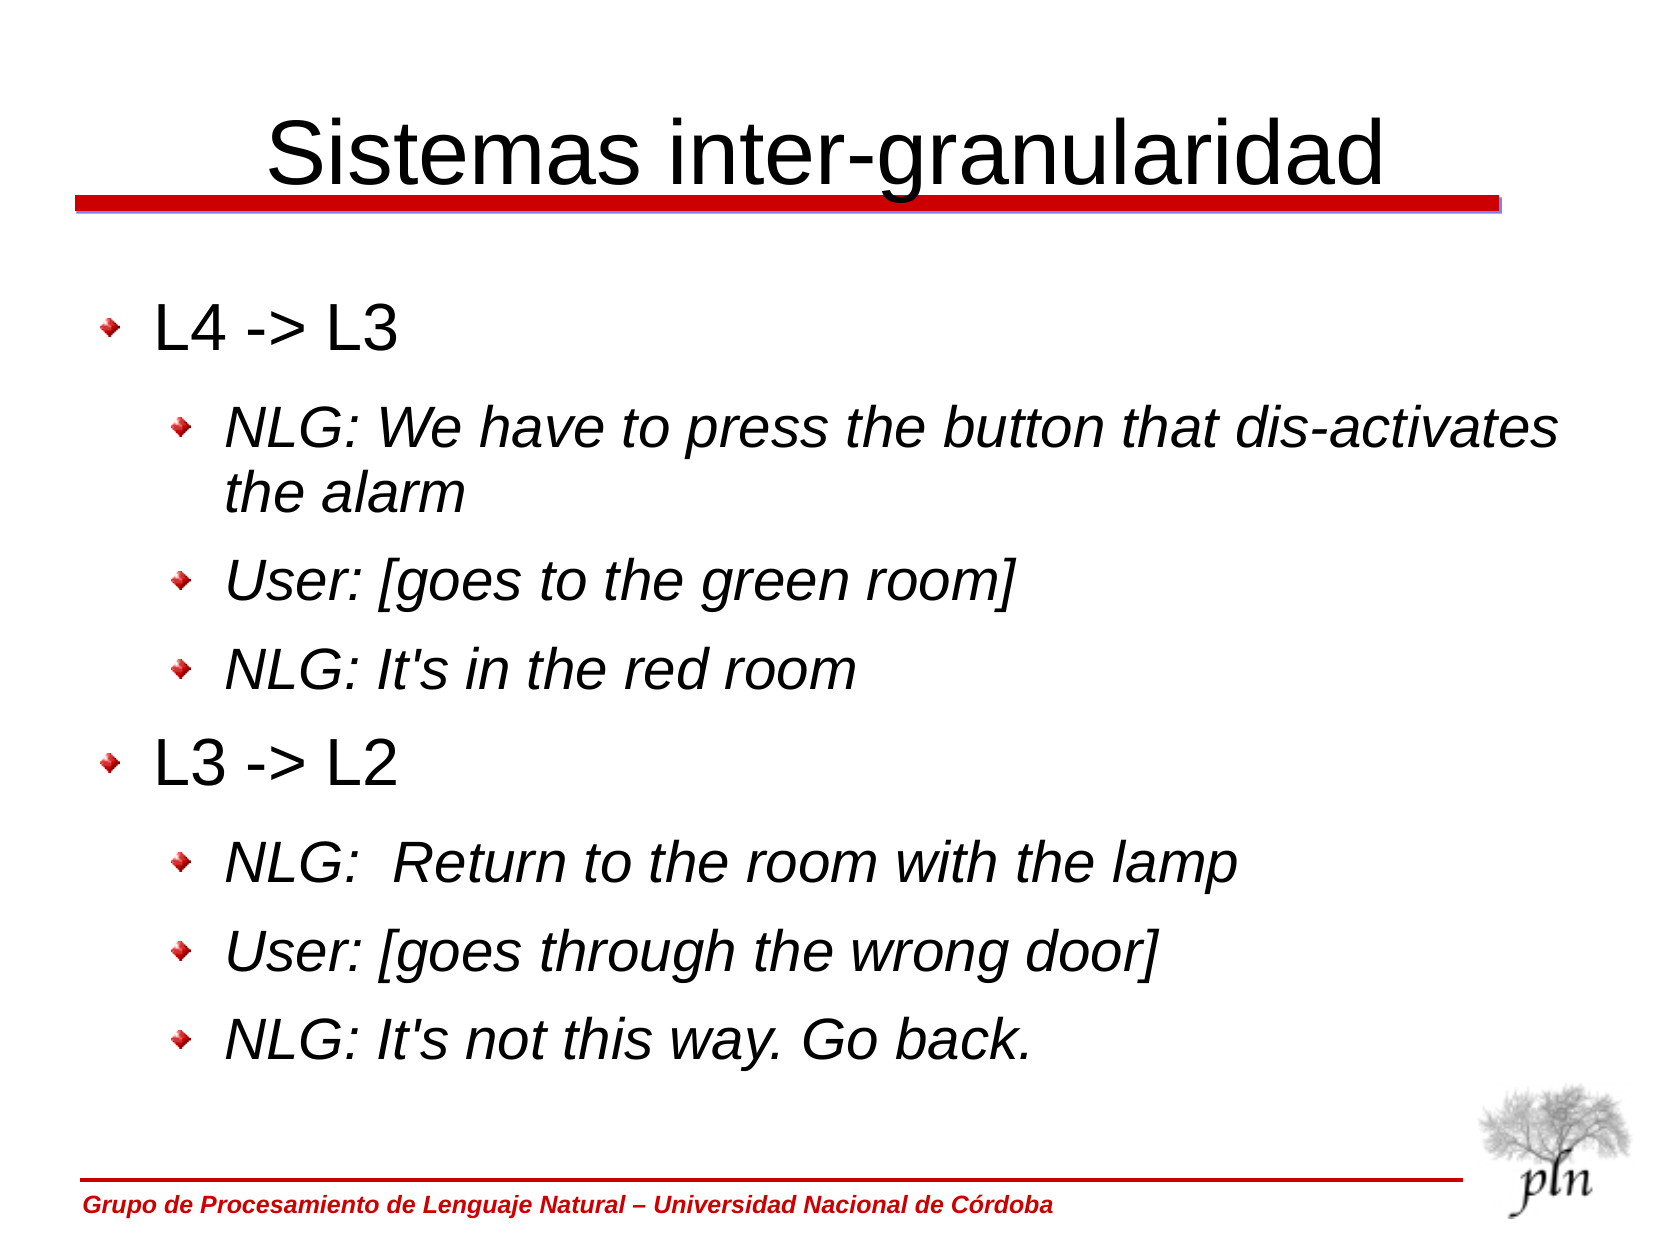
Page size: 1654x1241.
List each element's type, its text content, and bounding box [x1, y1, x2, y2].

picture [1477, 1083, 1635, 1219]
list L4 -> L3 NLG: We have to press the button that dis-activates the alarm User: [goes to the green room] NLG: It's in the red room L3 -> L2 NLG: Return to the room with the lamp User: [goes through the wrong door] NLG: It's not this way. Go back. [82, 290, 1571, 1109]
title Sistemas inter-granularidad [82, 49, 1571, 257]
